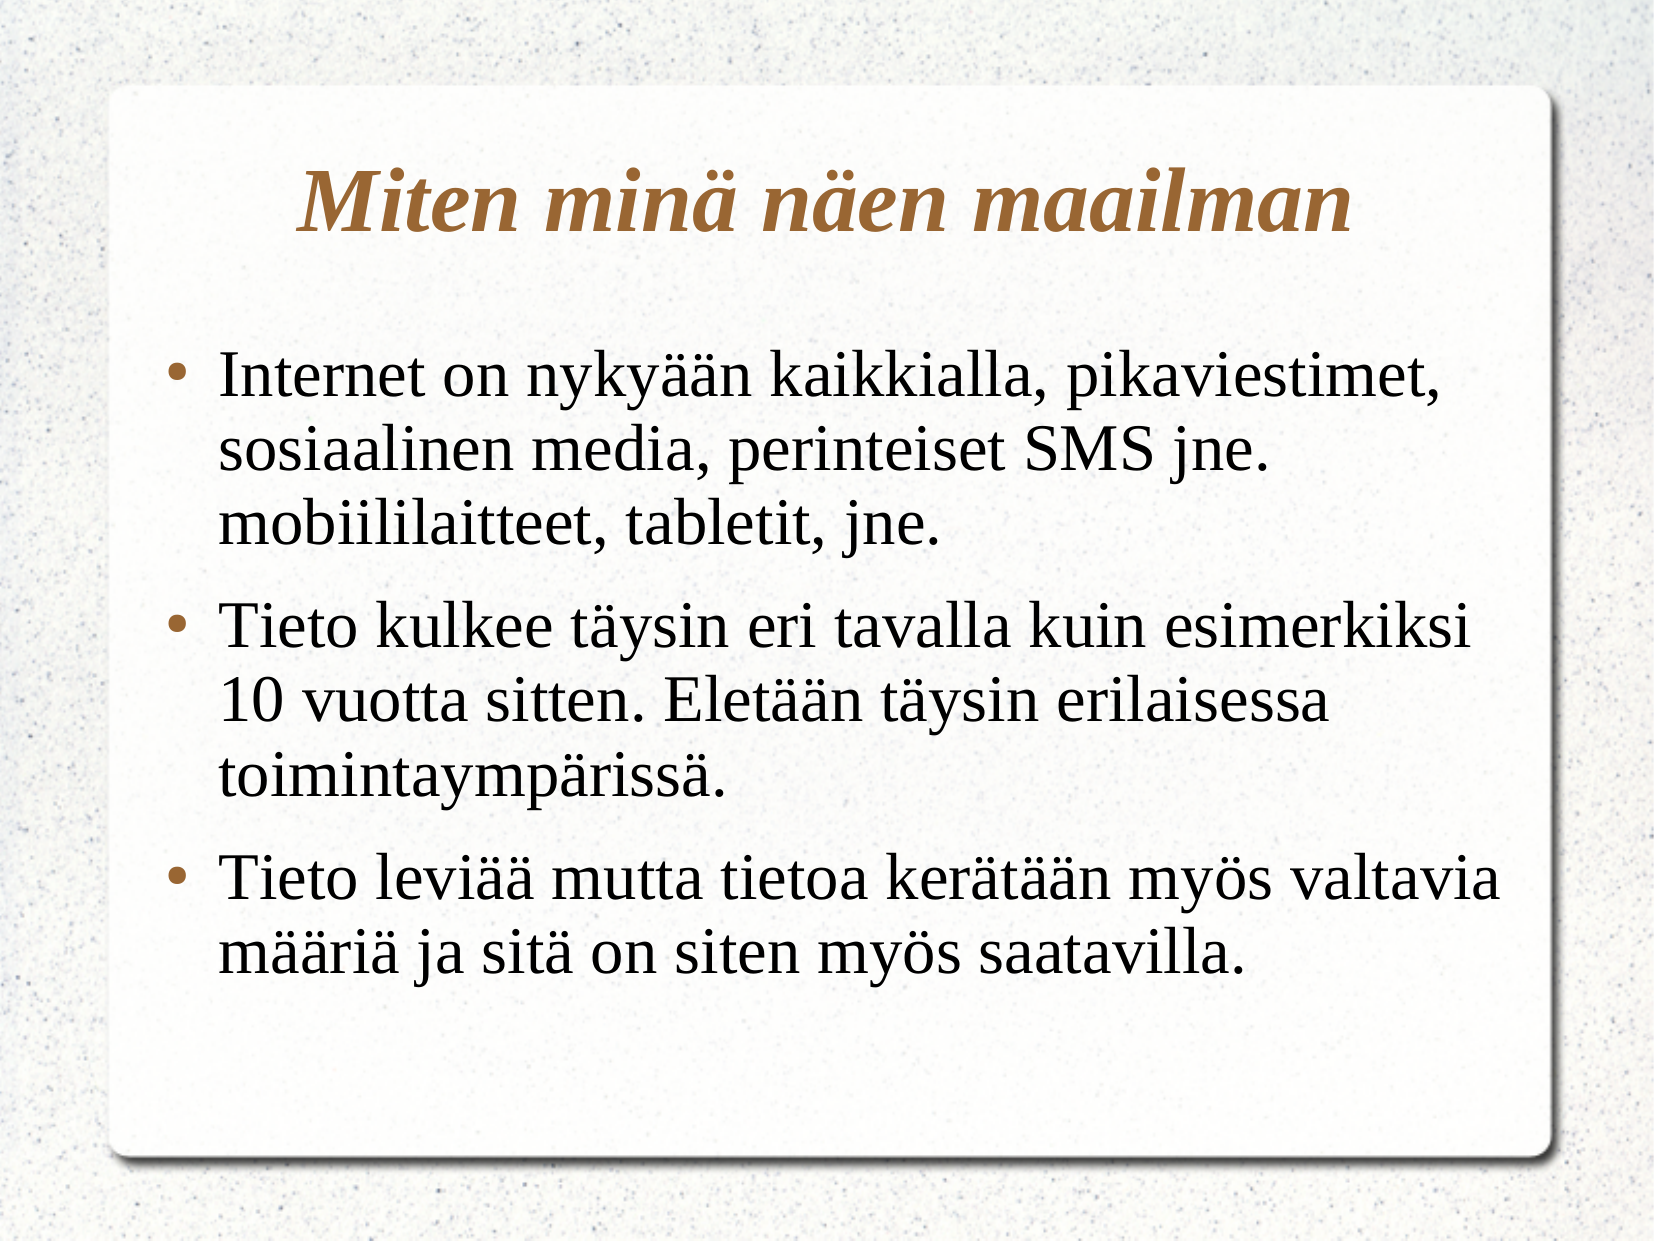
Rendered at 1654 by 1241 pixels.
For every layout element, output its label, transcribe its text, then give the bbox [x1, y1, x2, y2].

title Miten minä näen maailman [118, 96, 1536, 304]
list Internet on nykyään kaikkialla, pikaviestimet, sosiaalinen media, perinteiset SMS jne. mobiililaitteet, tabletit, jne. Tieto kulkee täysin eri tavalla kuin esimerkiksi 10 vuotta sitten. Eletään täysin erilaisessa toimintaympärissä. Tieto leviää mutta tietoa kerätään myös valtavia määriä ja sitä on siten myös saatavilla. [147, 336, 1506, 1056]
picture [0, 0, 1654, 1241]
